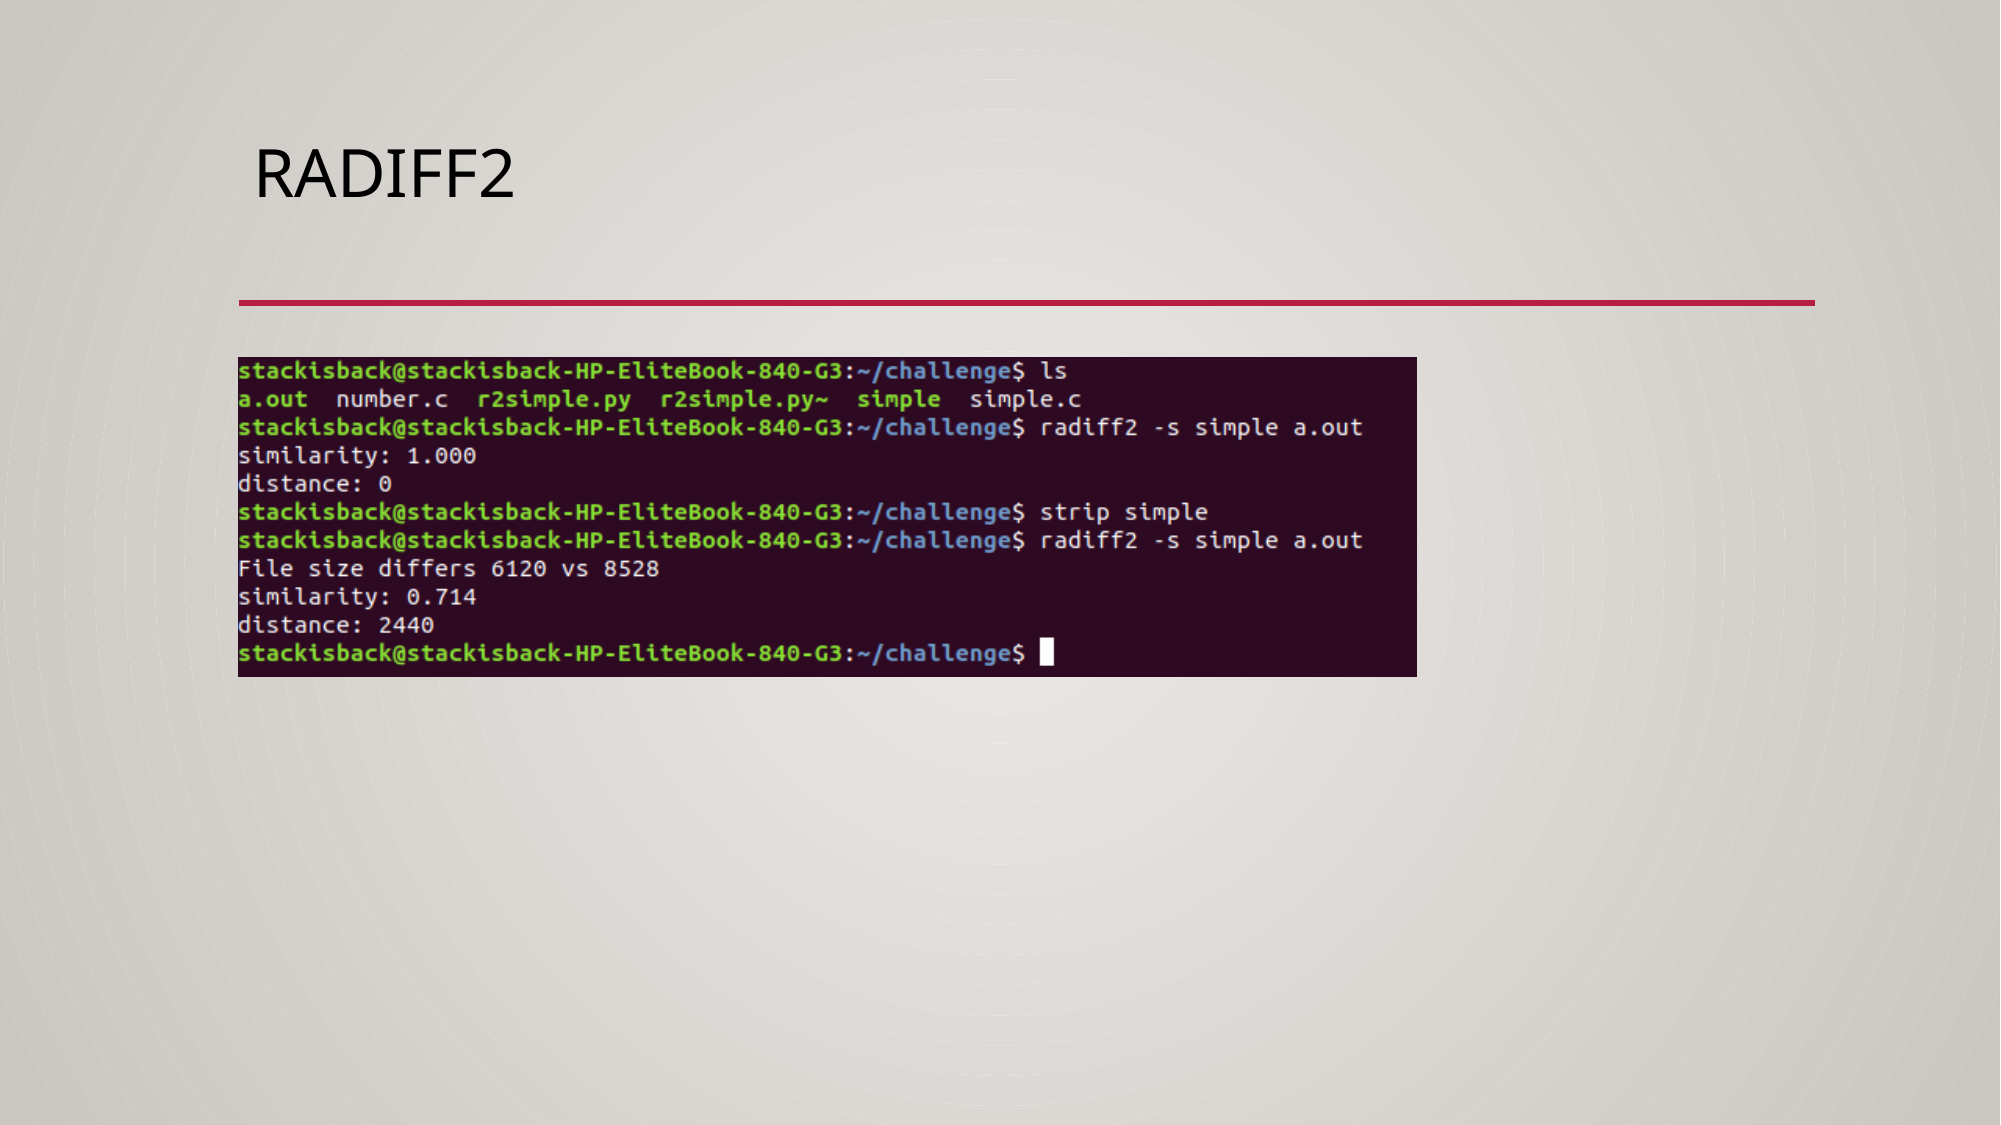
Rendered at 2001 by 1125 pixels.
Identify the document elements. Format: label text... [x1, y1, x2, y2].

picture [238, 357, 1417, 677]
title RADIFF2 [238, 131, 1814, 305]
